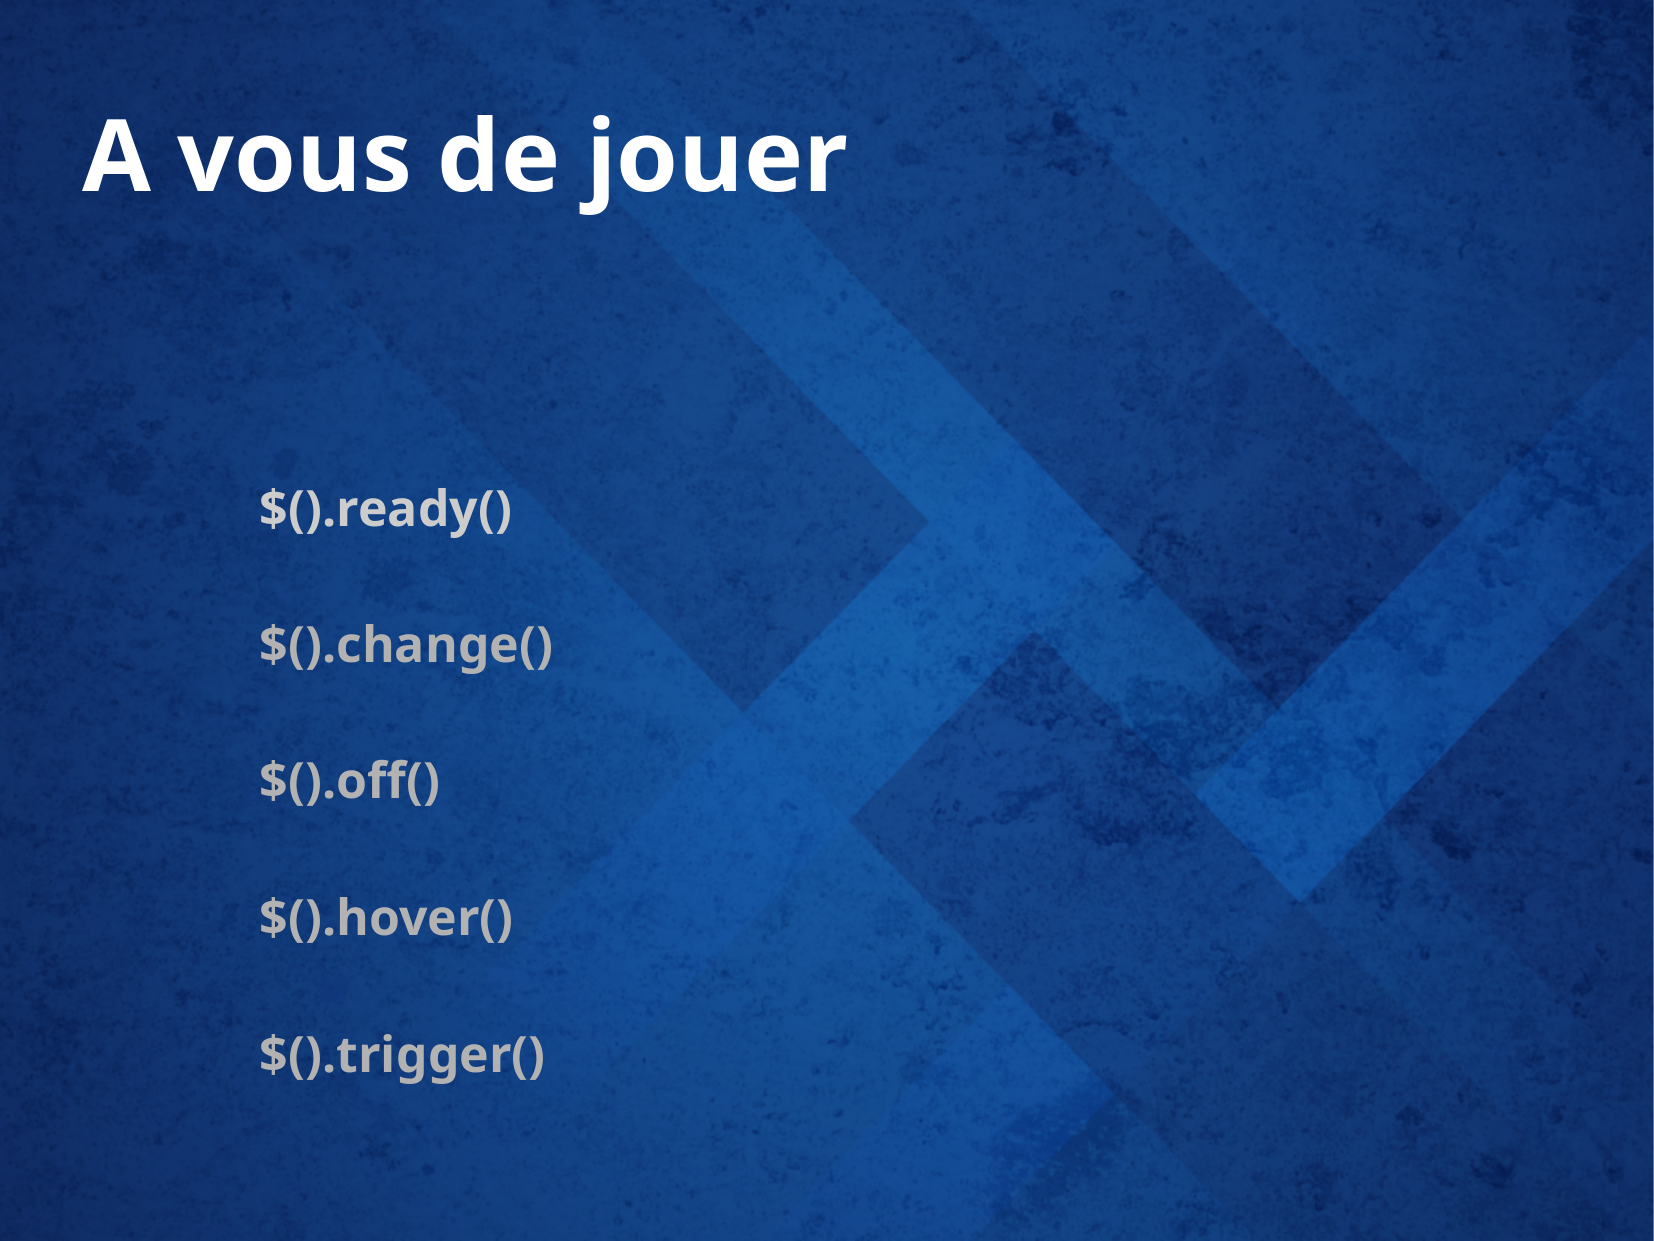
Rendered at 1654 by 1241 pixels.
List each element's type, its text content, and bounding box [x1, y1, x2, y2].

text_box $().ready() $().change() $().off() $().hover() $().trigger() [259, 472, 1016, 997]
title A vous de jouer [82, 49, 1571, 257]
picture [0, 0, 1654, 1241]
